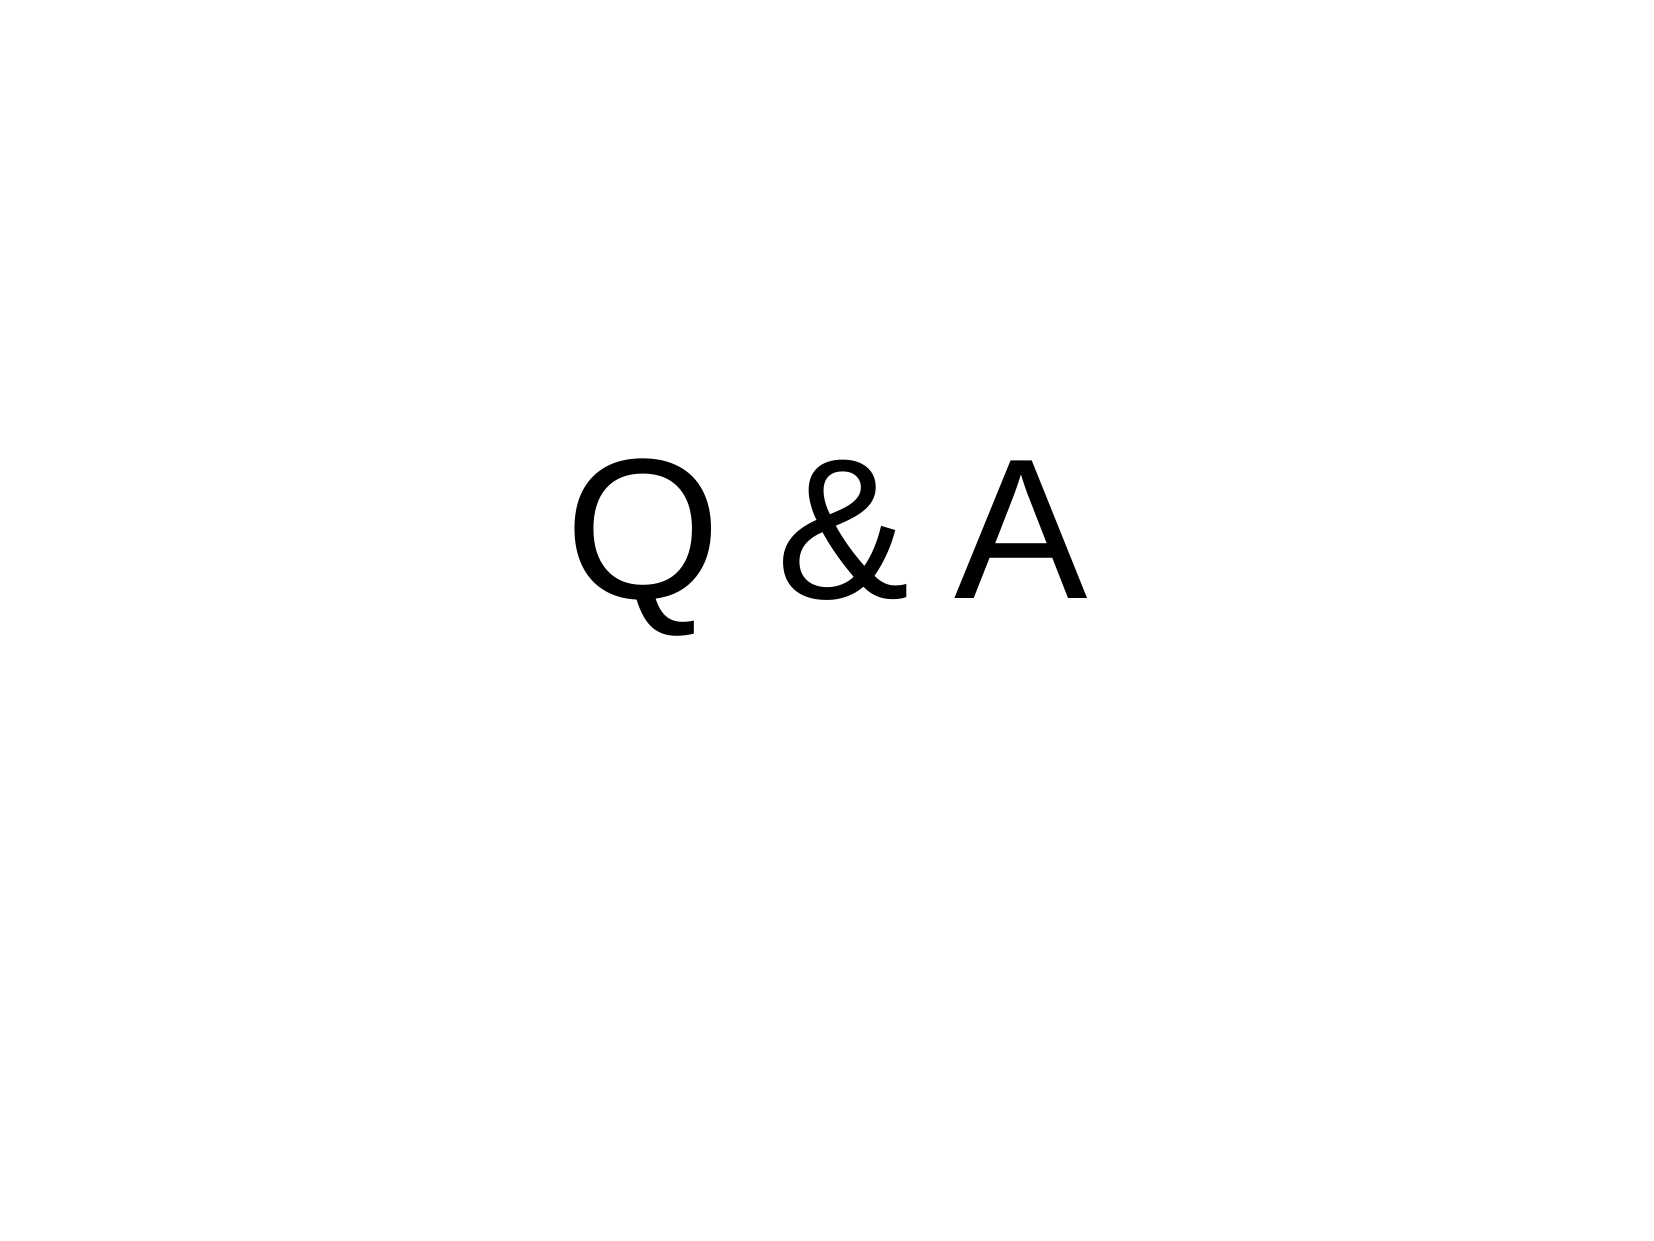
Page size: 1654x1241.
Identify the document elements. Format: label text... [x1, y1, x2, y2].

subtitle Q & A [82, 49, 1571, 1010]
